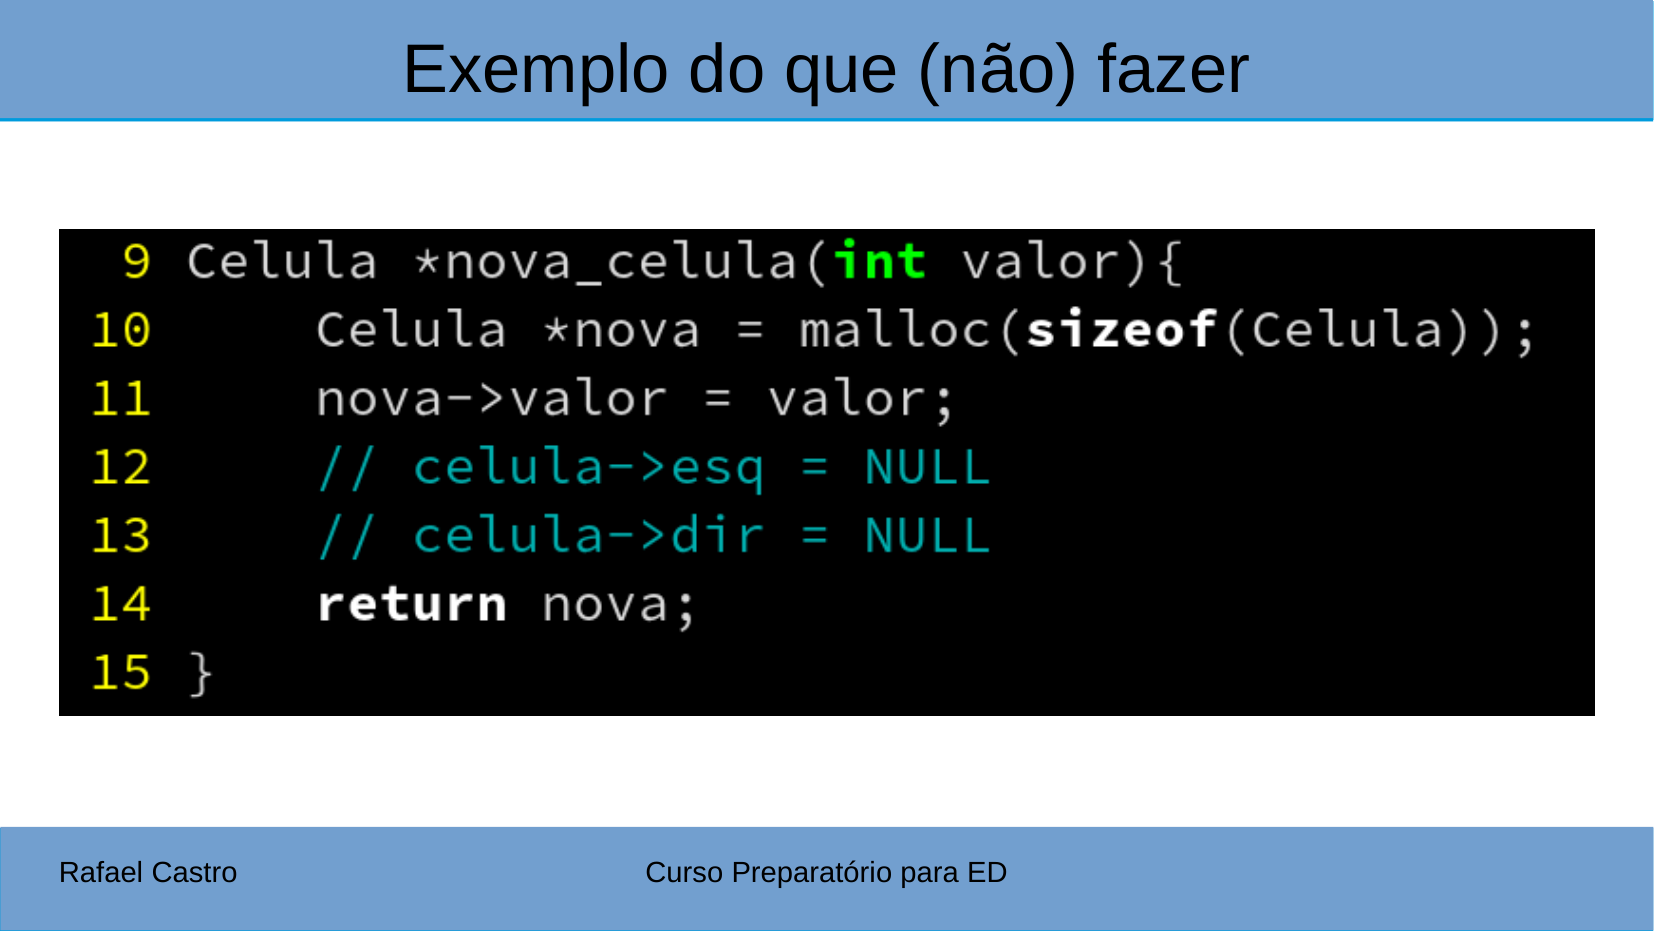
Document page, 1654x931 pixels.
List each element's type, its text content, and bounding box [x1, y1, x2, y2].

picture [59, 177, 1595, 768]
title Exemplo do que (não) fazer [59, 29, 1595, 108]
